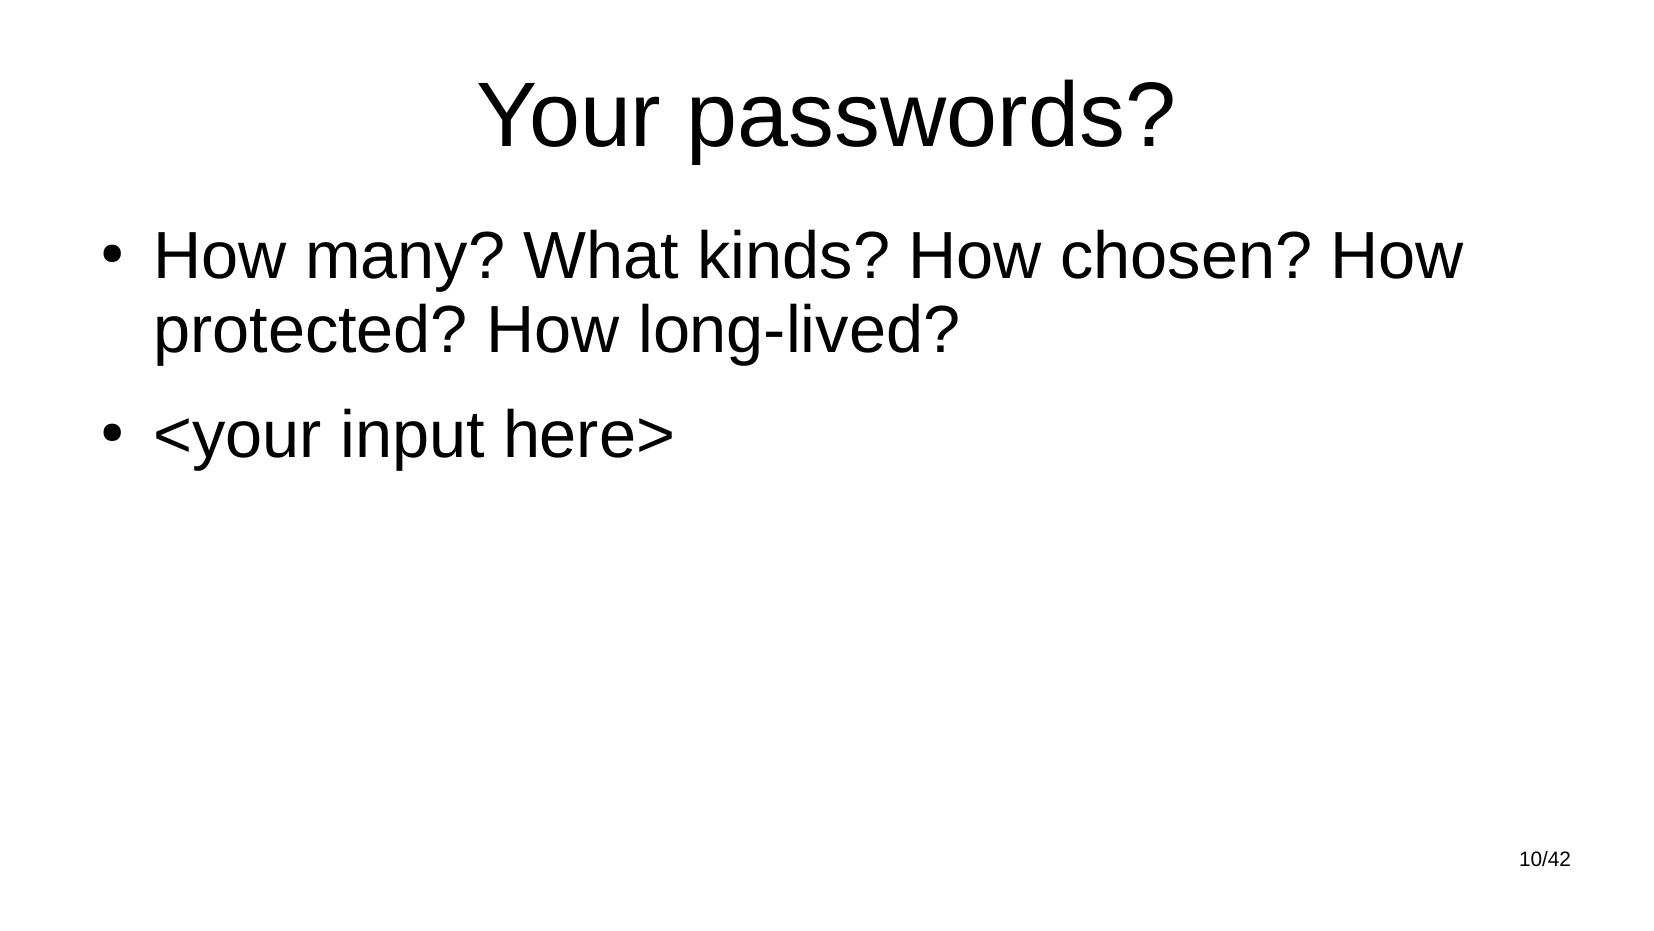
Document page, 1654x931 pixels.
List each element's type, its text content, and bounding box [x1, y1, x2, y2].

title Your passwords? [82, 37, 1571, 193]
list How many? What kinds? How chosen? How protected? How long-lived? <your input here> [82, 217, 1571, 758]
